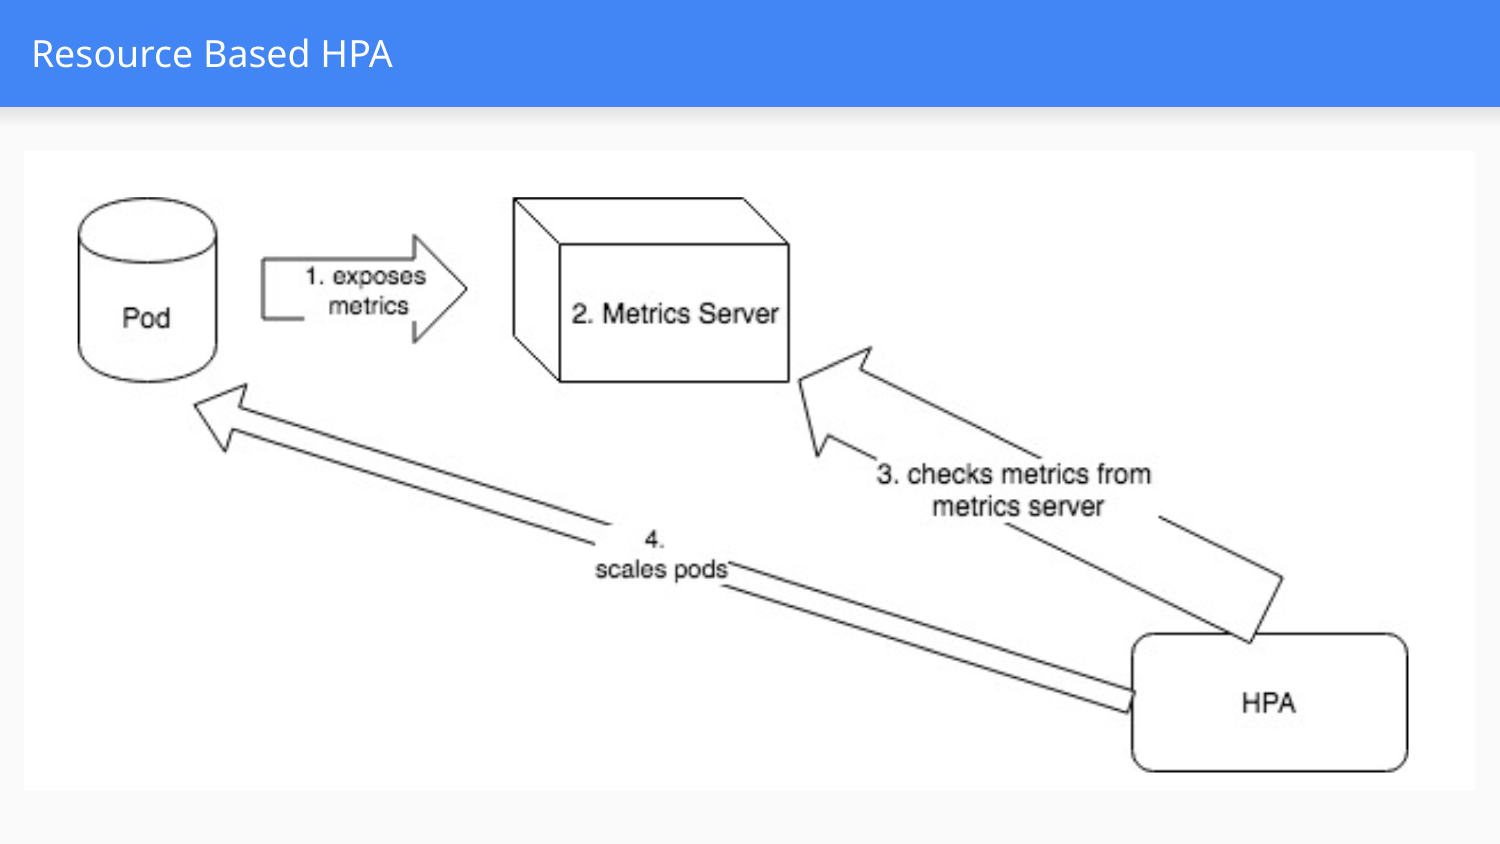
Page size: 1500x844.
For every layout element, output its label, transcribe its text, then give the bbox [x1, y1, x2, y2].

picture [24, 151, 1475, 790]
title Resource Based HPA [16, 2, 1464, 102]
